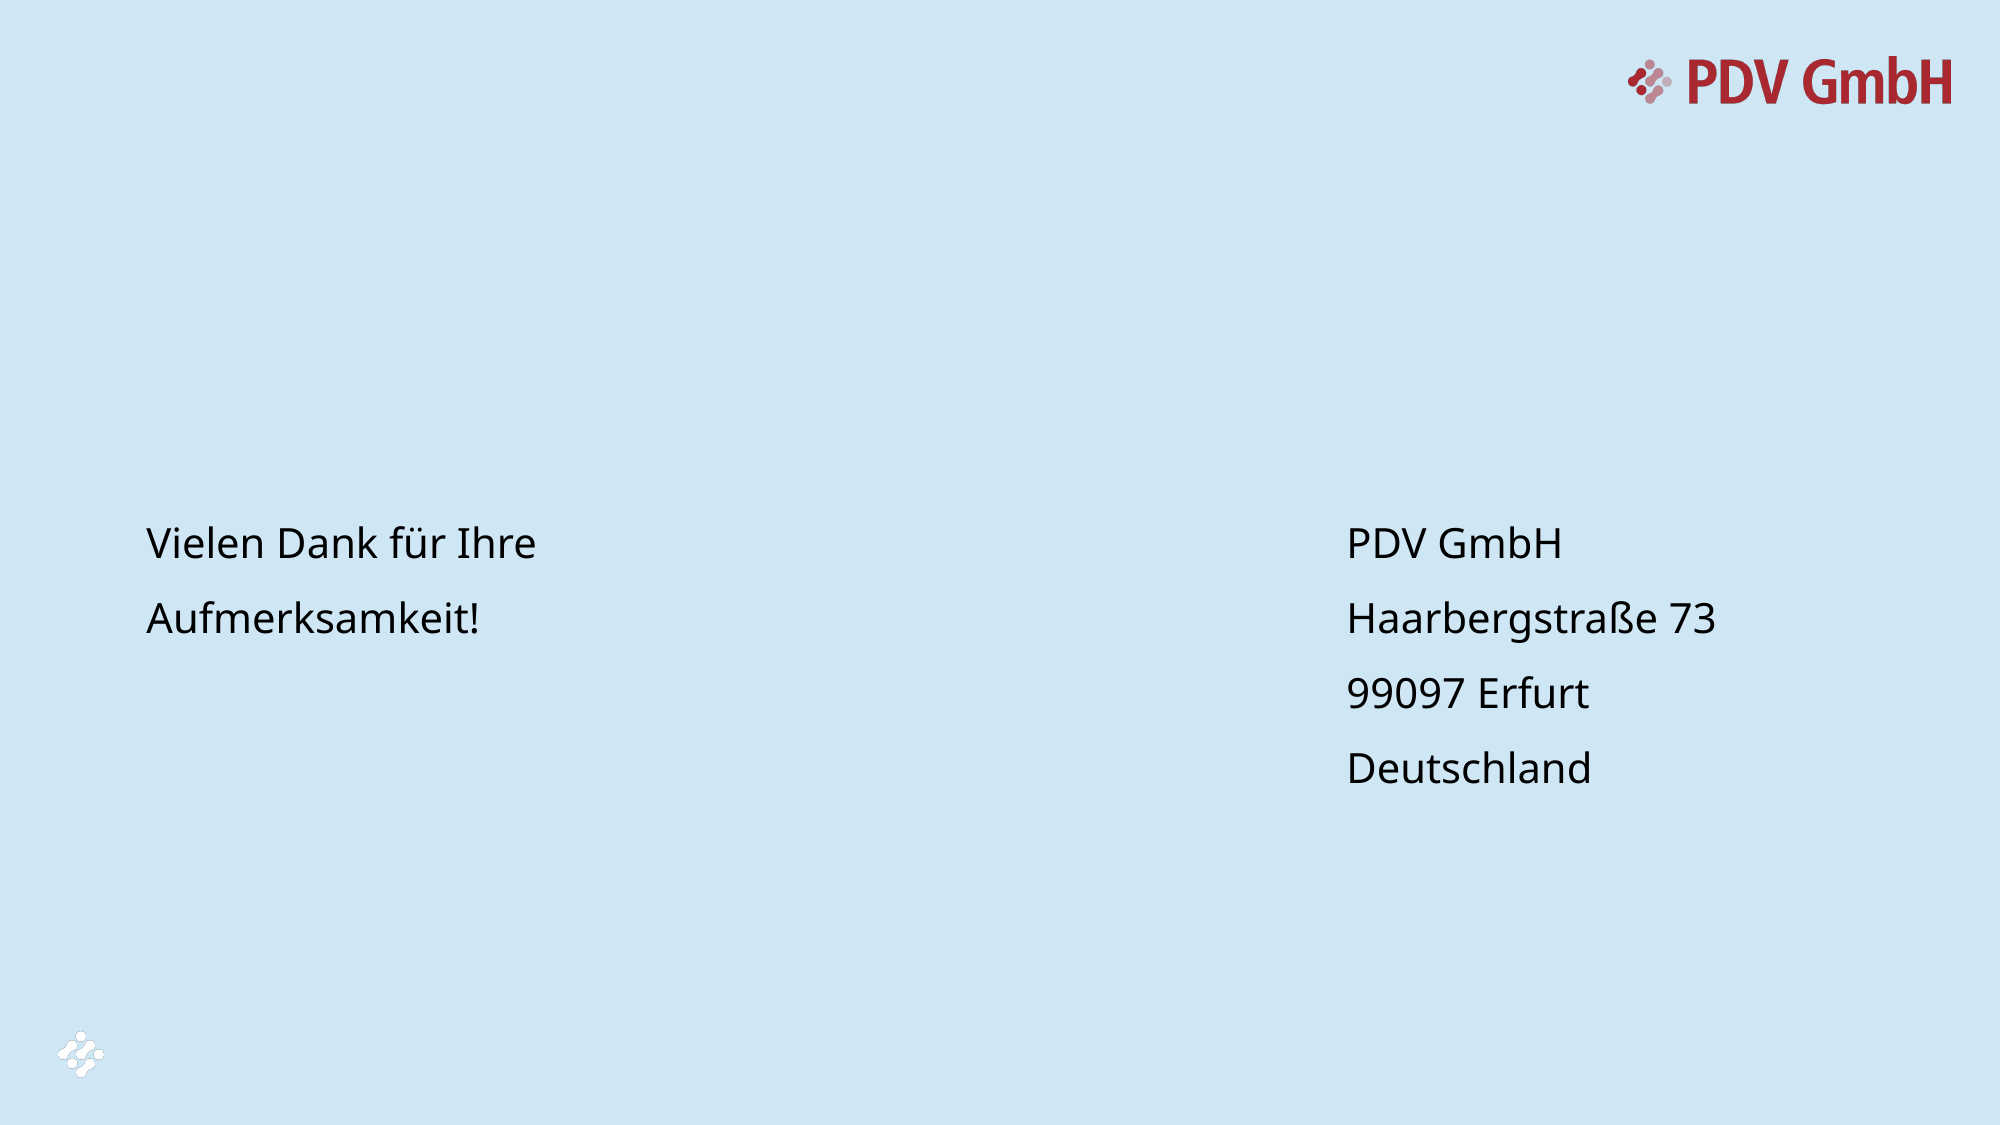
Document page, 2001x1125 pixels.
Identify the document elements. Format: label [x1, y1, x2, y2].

picture [54, 1013, 108, 1090]
picture [1613, 34, 2001, 130]
